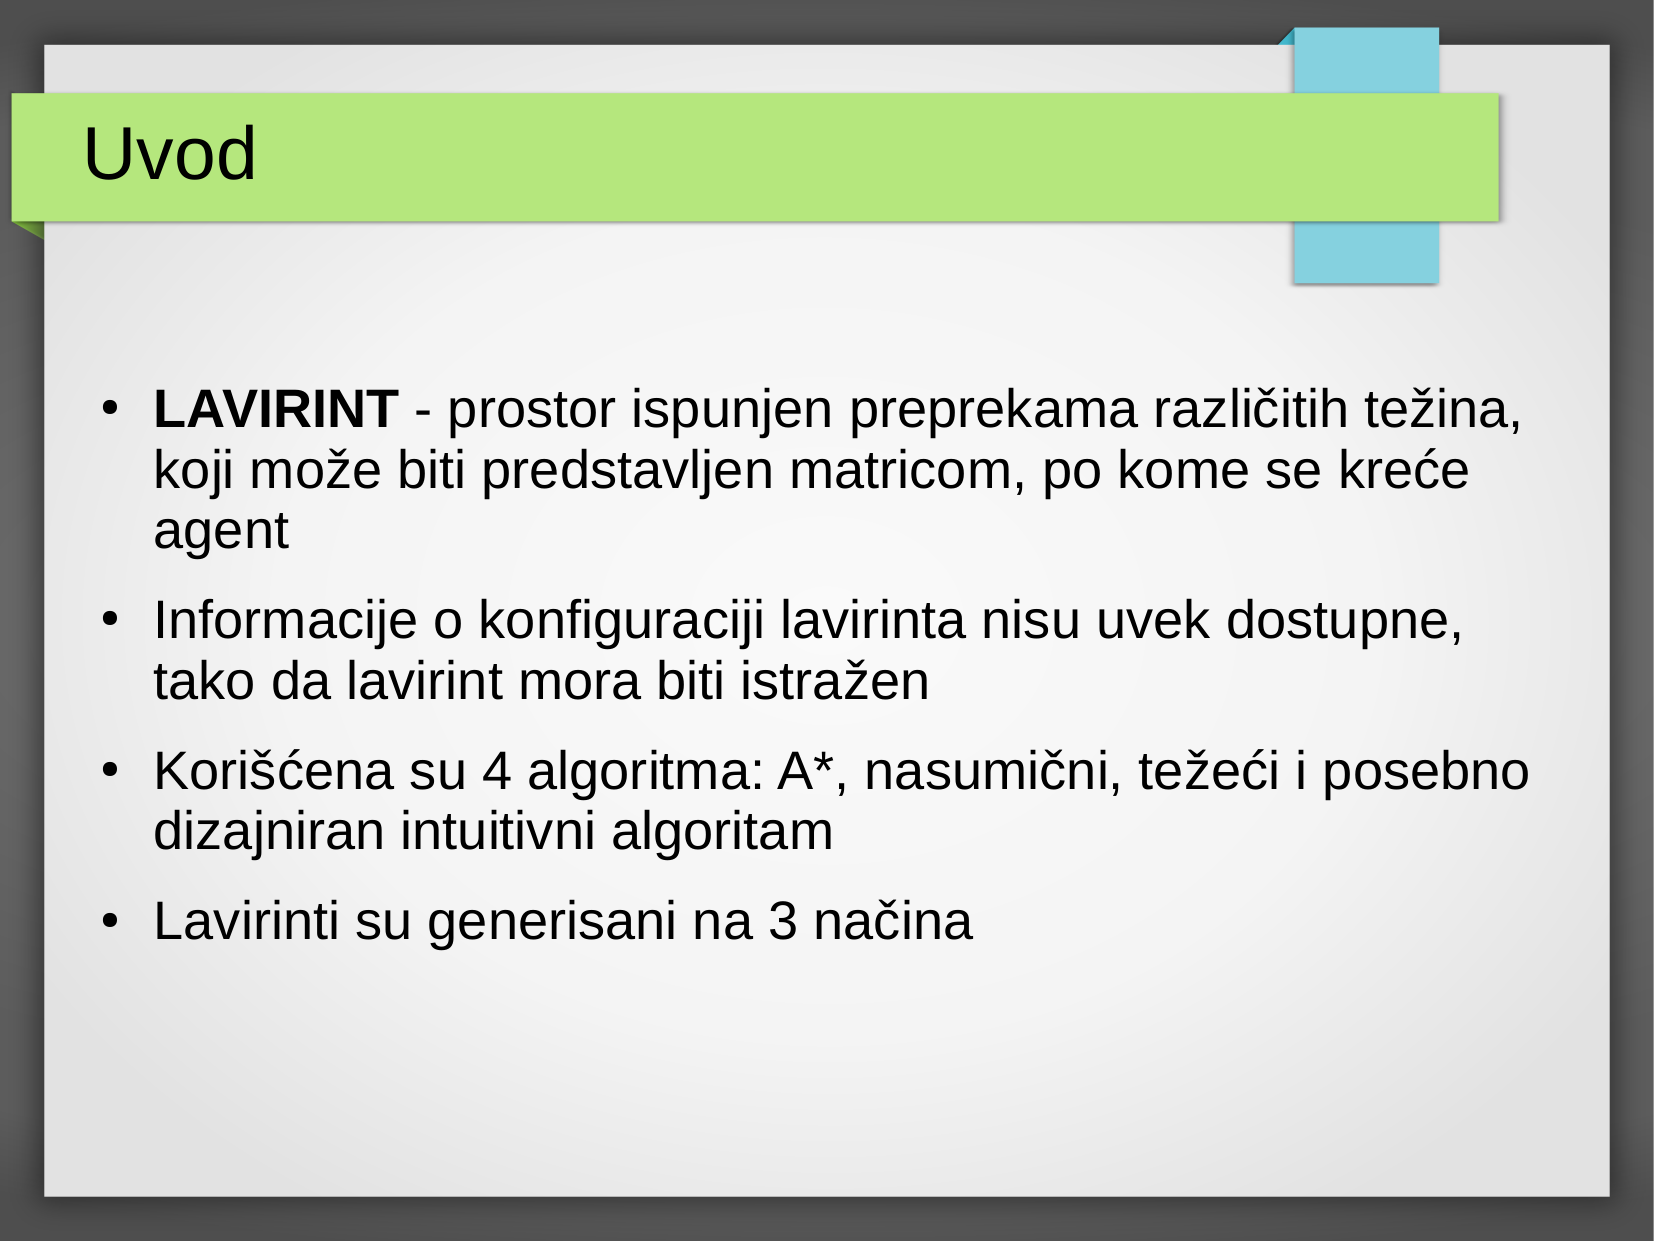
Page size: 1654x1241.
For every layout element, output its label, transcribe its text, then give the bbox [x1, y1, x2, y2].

title Uvod [82, 94, 1264, 213]
picture [0, 0, 1654, 1241]
list LAVIRINT - prostor ispunjen preprekama različitih težina, koji može biti predstavljen matricom, po kome se kreće agent Informacije o konfiguraciji lavirinta nisu uvek dostupne, tako da lavirint mora biti istražen Korišćena su 4 algoritma: A*, nasumični, težeći i posebno dizajniran intuitivni algoritam Lavirinti su generisani na 3 načina [82, 378, 1571, 1099]
